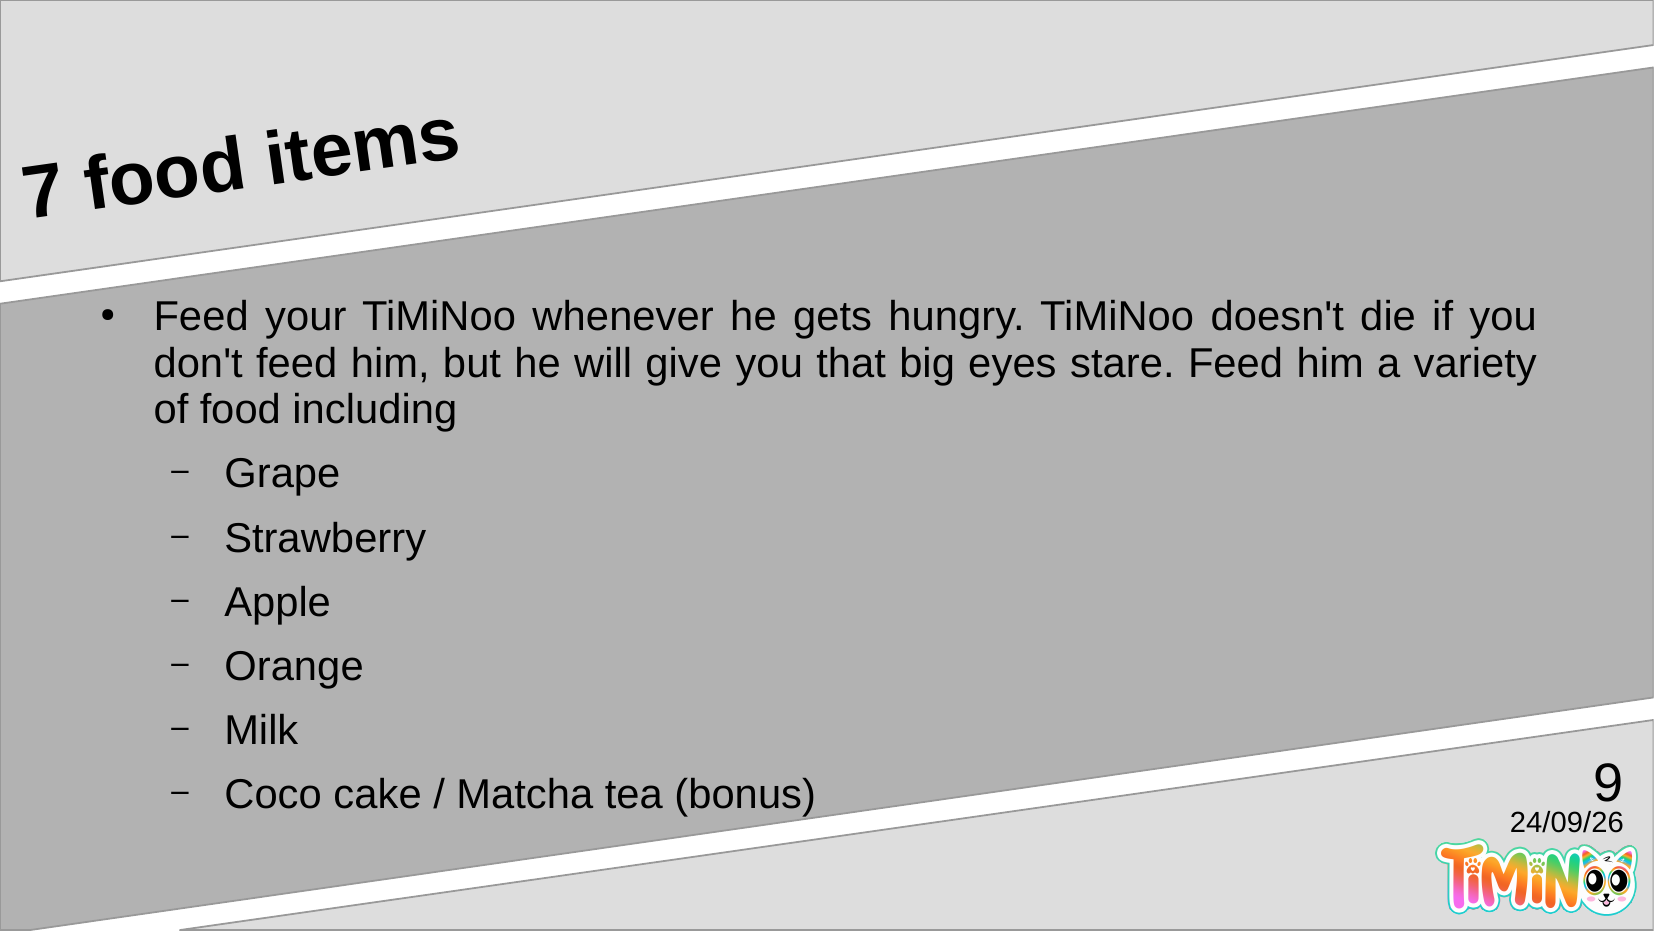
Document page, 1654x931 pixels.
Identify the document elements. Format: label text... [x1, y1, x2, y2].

list Feed your TiMiNoo whenever he gets hungry. TiMiNoo doesn't die if you don't feed him, but he will give you that big eyes stare. Feed him a variety of food including Grape Strawberry Apple Orange Milk Coco cake / Matcha tea (bonus) [82, 292, 1538, 833]
picture [1435, 838, 1638, 916]
title 7 food items [11, 0, 1496, 272]
